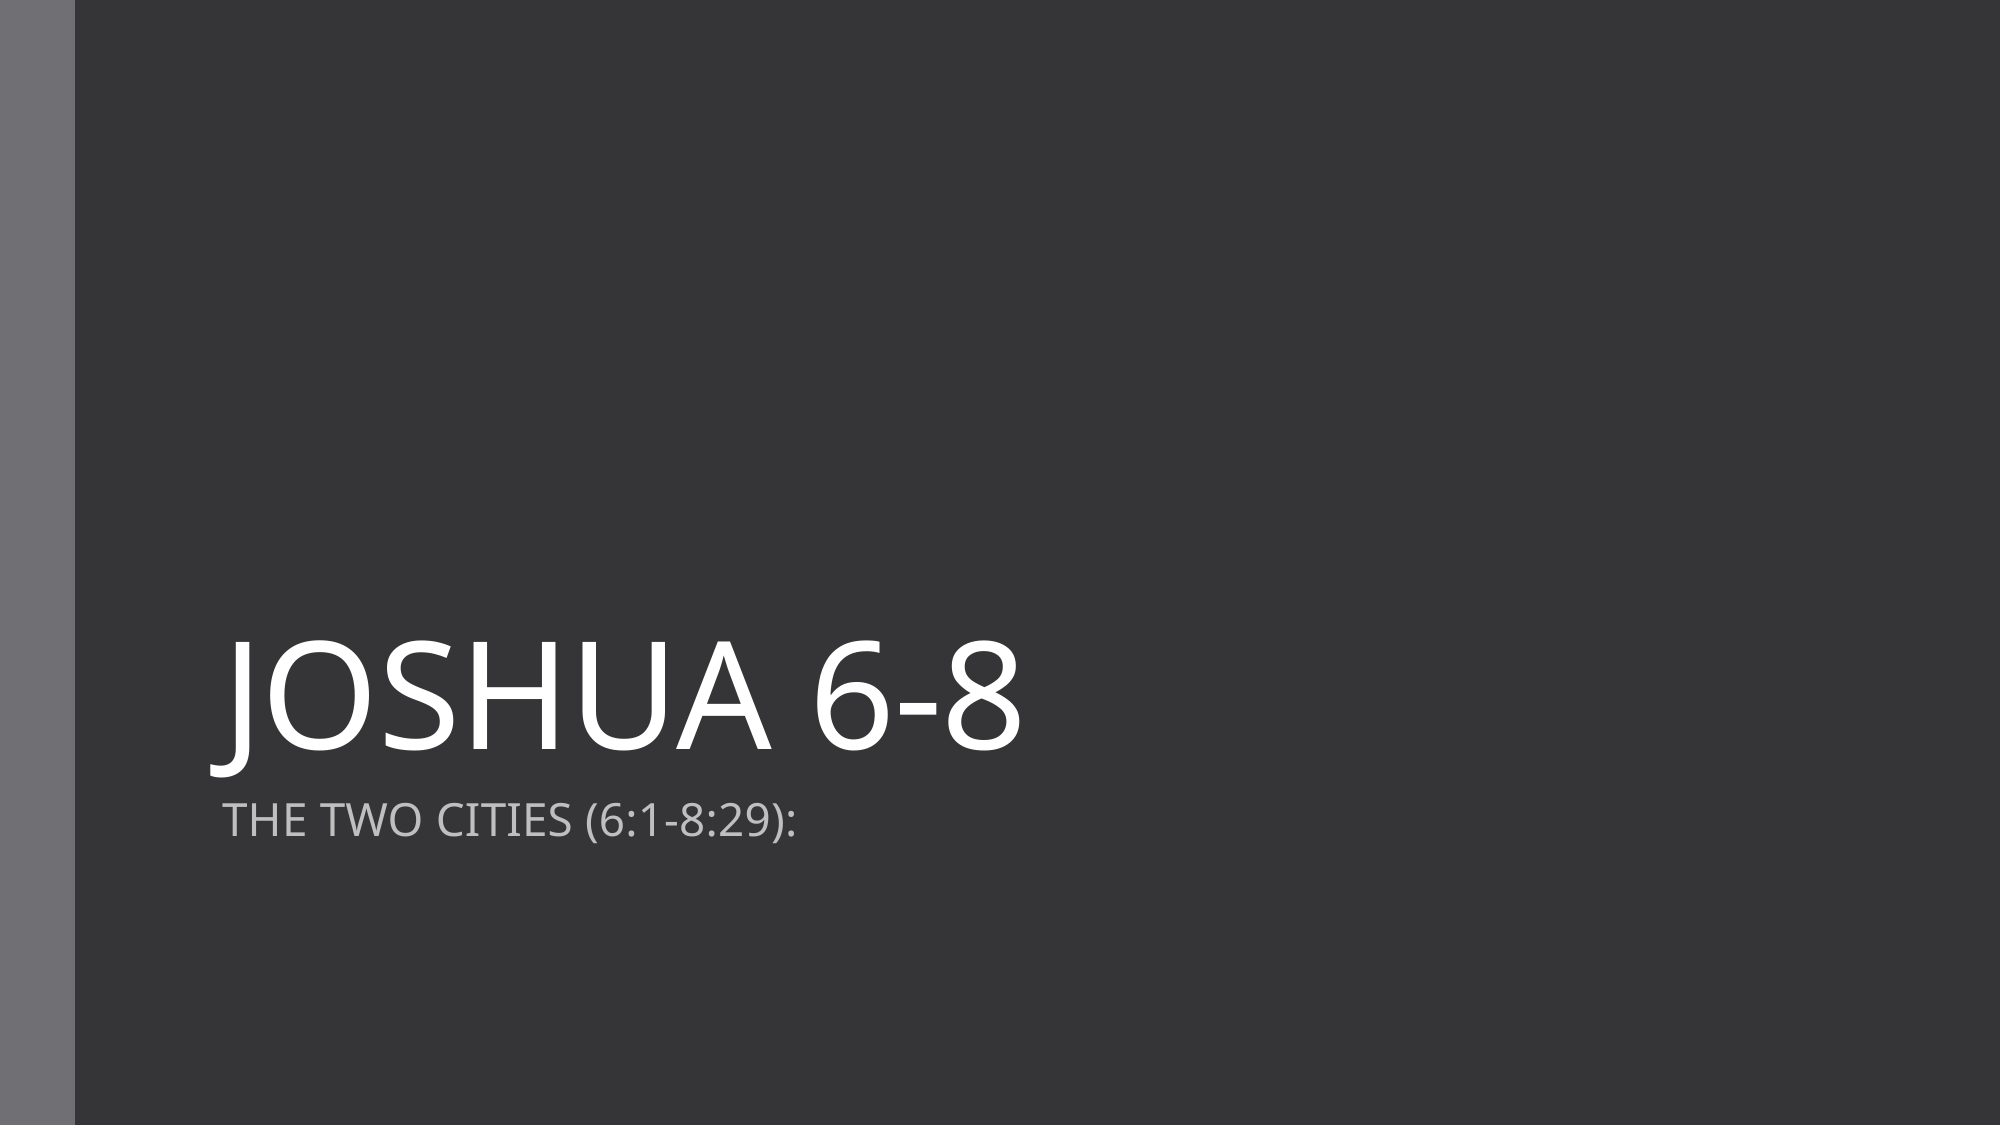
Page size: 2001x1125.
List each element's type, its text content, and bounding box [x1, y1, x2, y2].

subtitle THE TWO CITIES (6:1-8:29): [206, 787, 1752, 1066]
title JOSHUA 6-8 [206, 124, 1752, 787]
